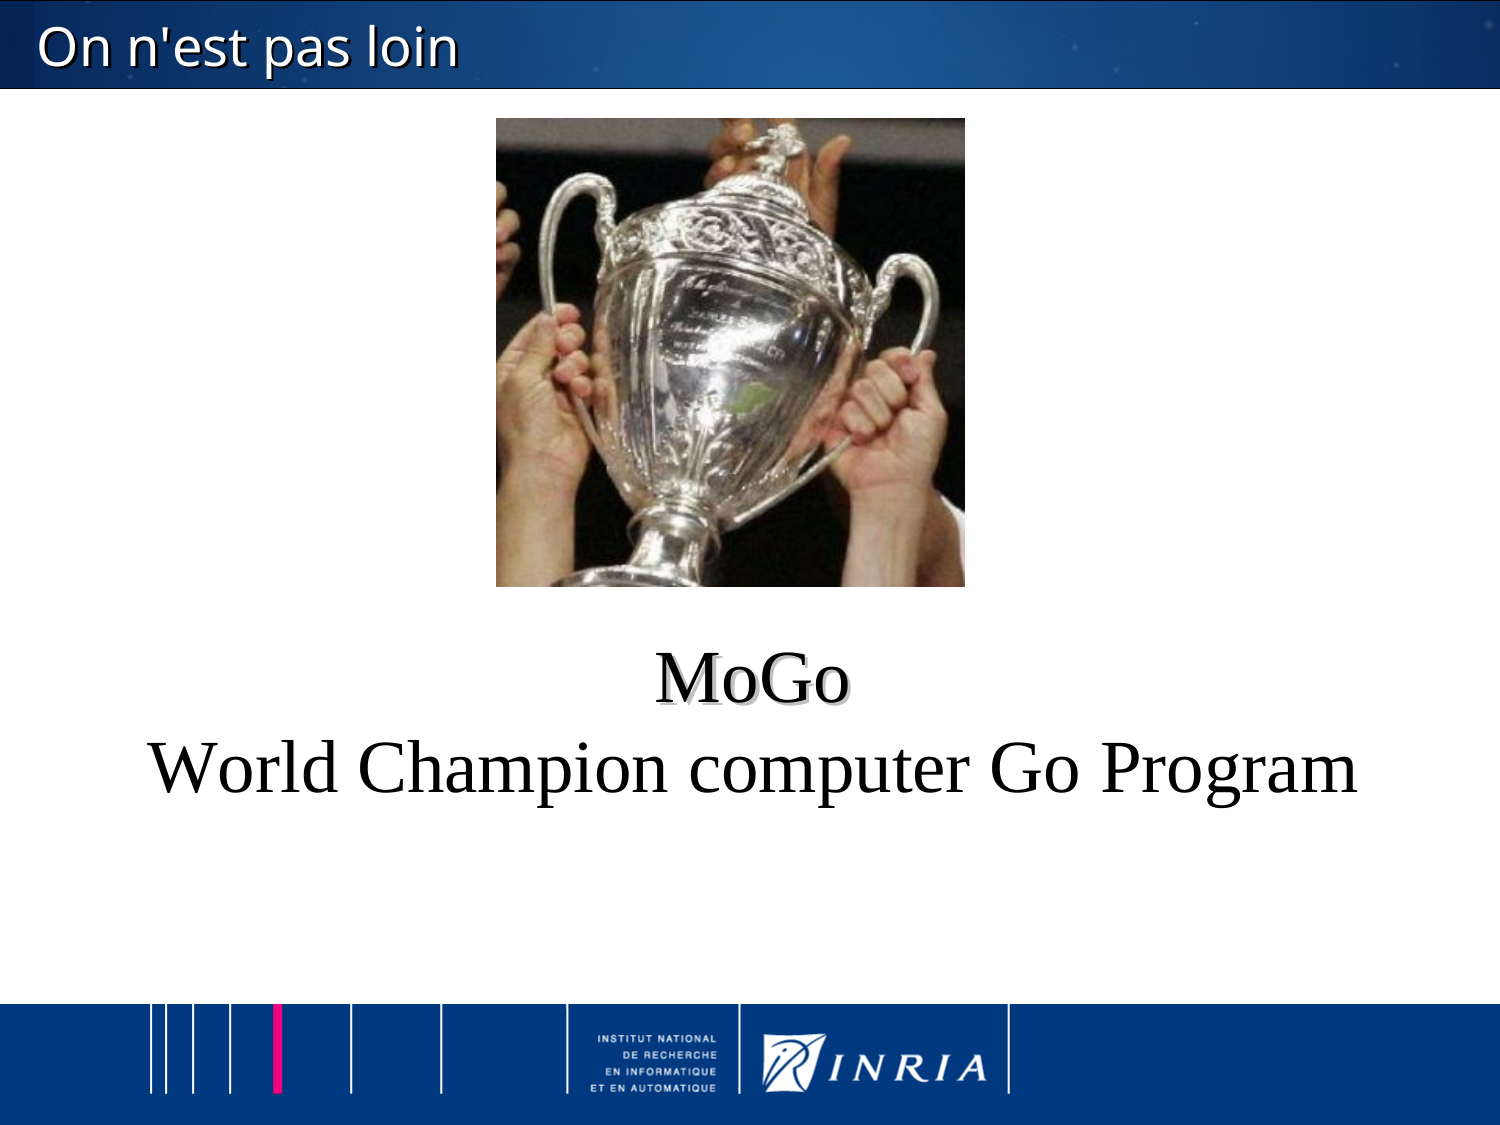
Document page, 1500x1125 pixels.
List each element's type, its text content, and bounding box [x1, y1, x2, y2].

picture [0, 1004, 1500, 1125]
text_box On n'est pas loin [0, 0, 1500, 89]
text_box MoGo World Champion computer Go Program [0, 620, 1500, 815]
picture [496, 118, 965, 587]
